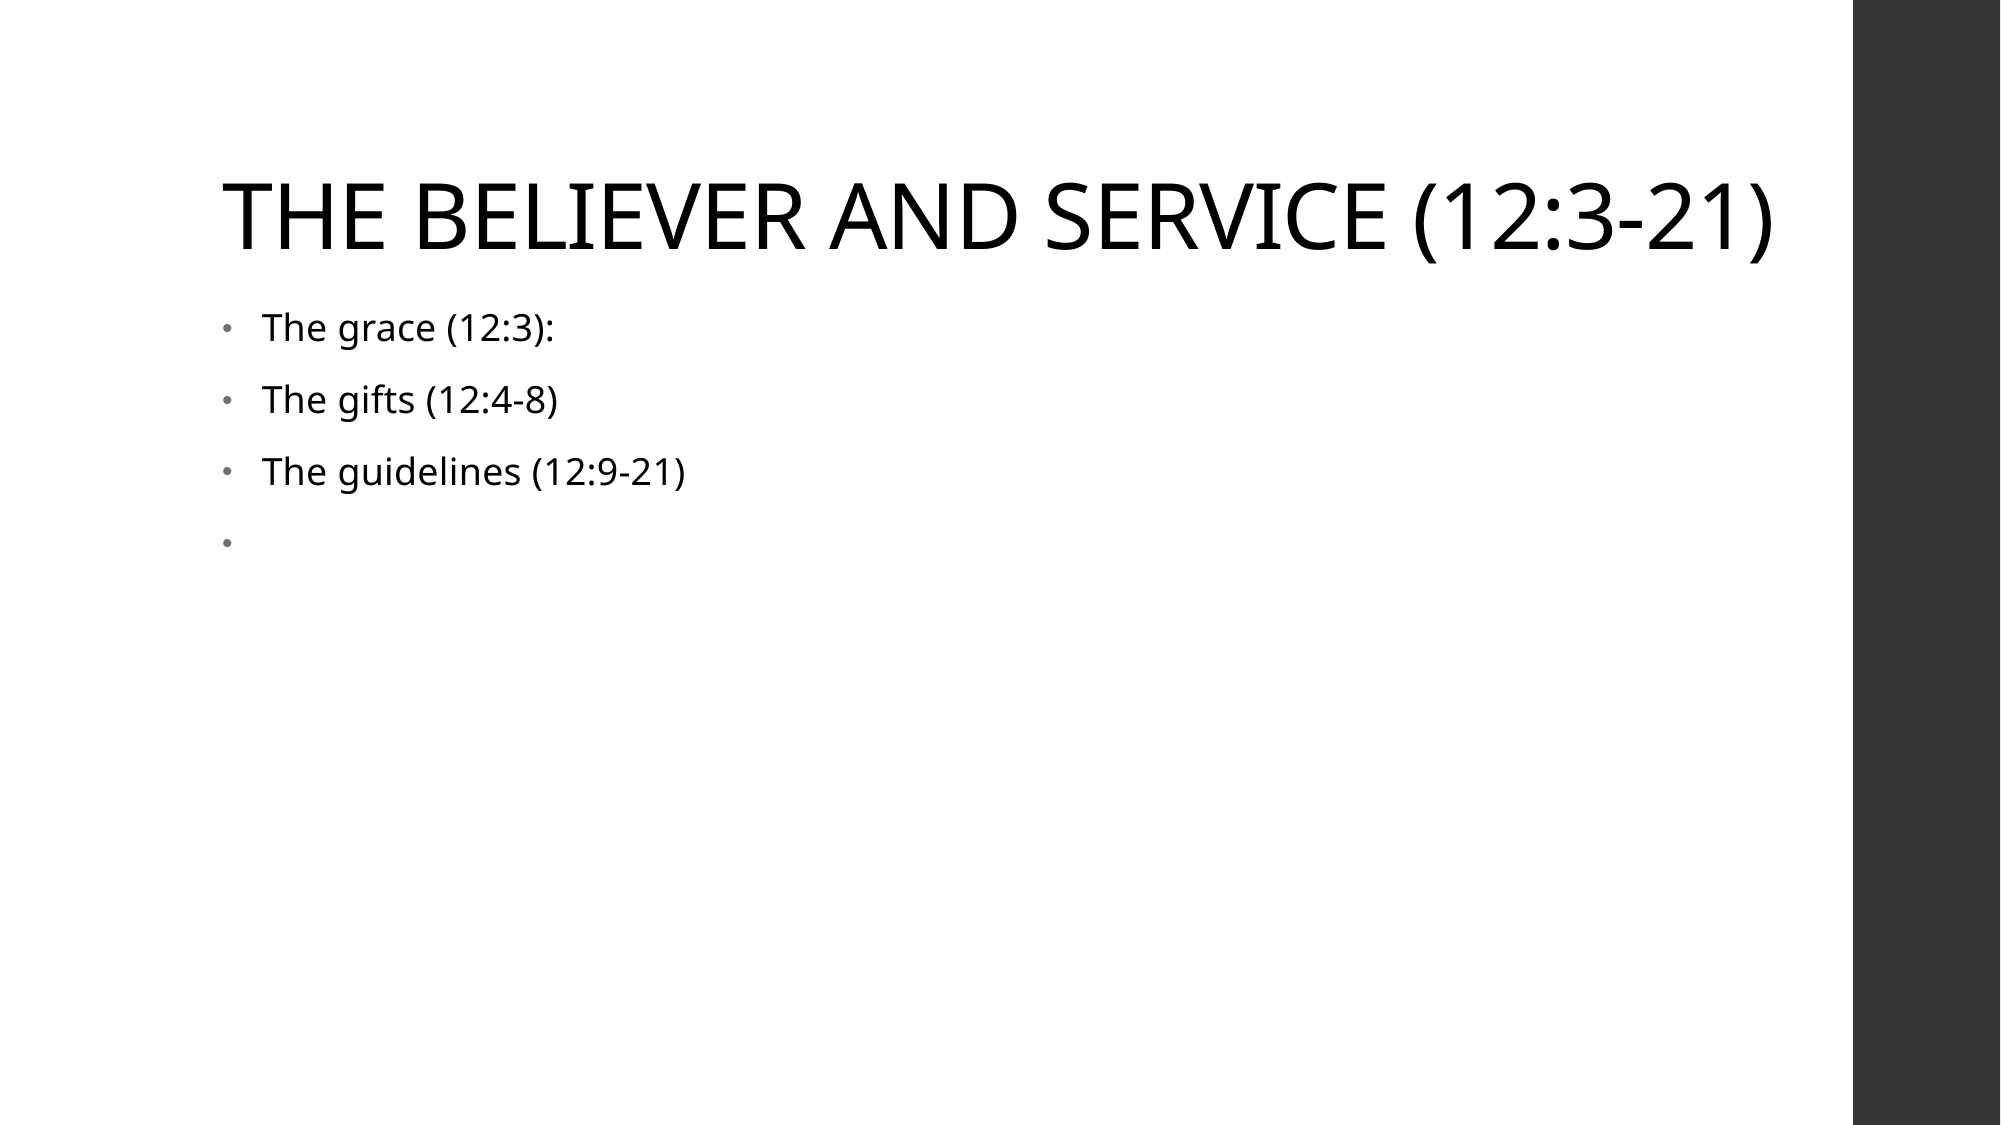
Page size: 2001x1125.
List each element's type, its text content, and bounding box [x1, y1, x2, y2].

list The grace (12:3): The gifts (12:4-8) The guidelines (12:9-21) [206, 299, 1617, 1014]
title THE BELIEVER AND SERVICE (12:3-21) [206, 60, 1797, 278]
